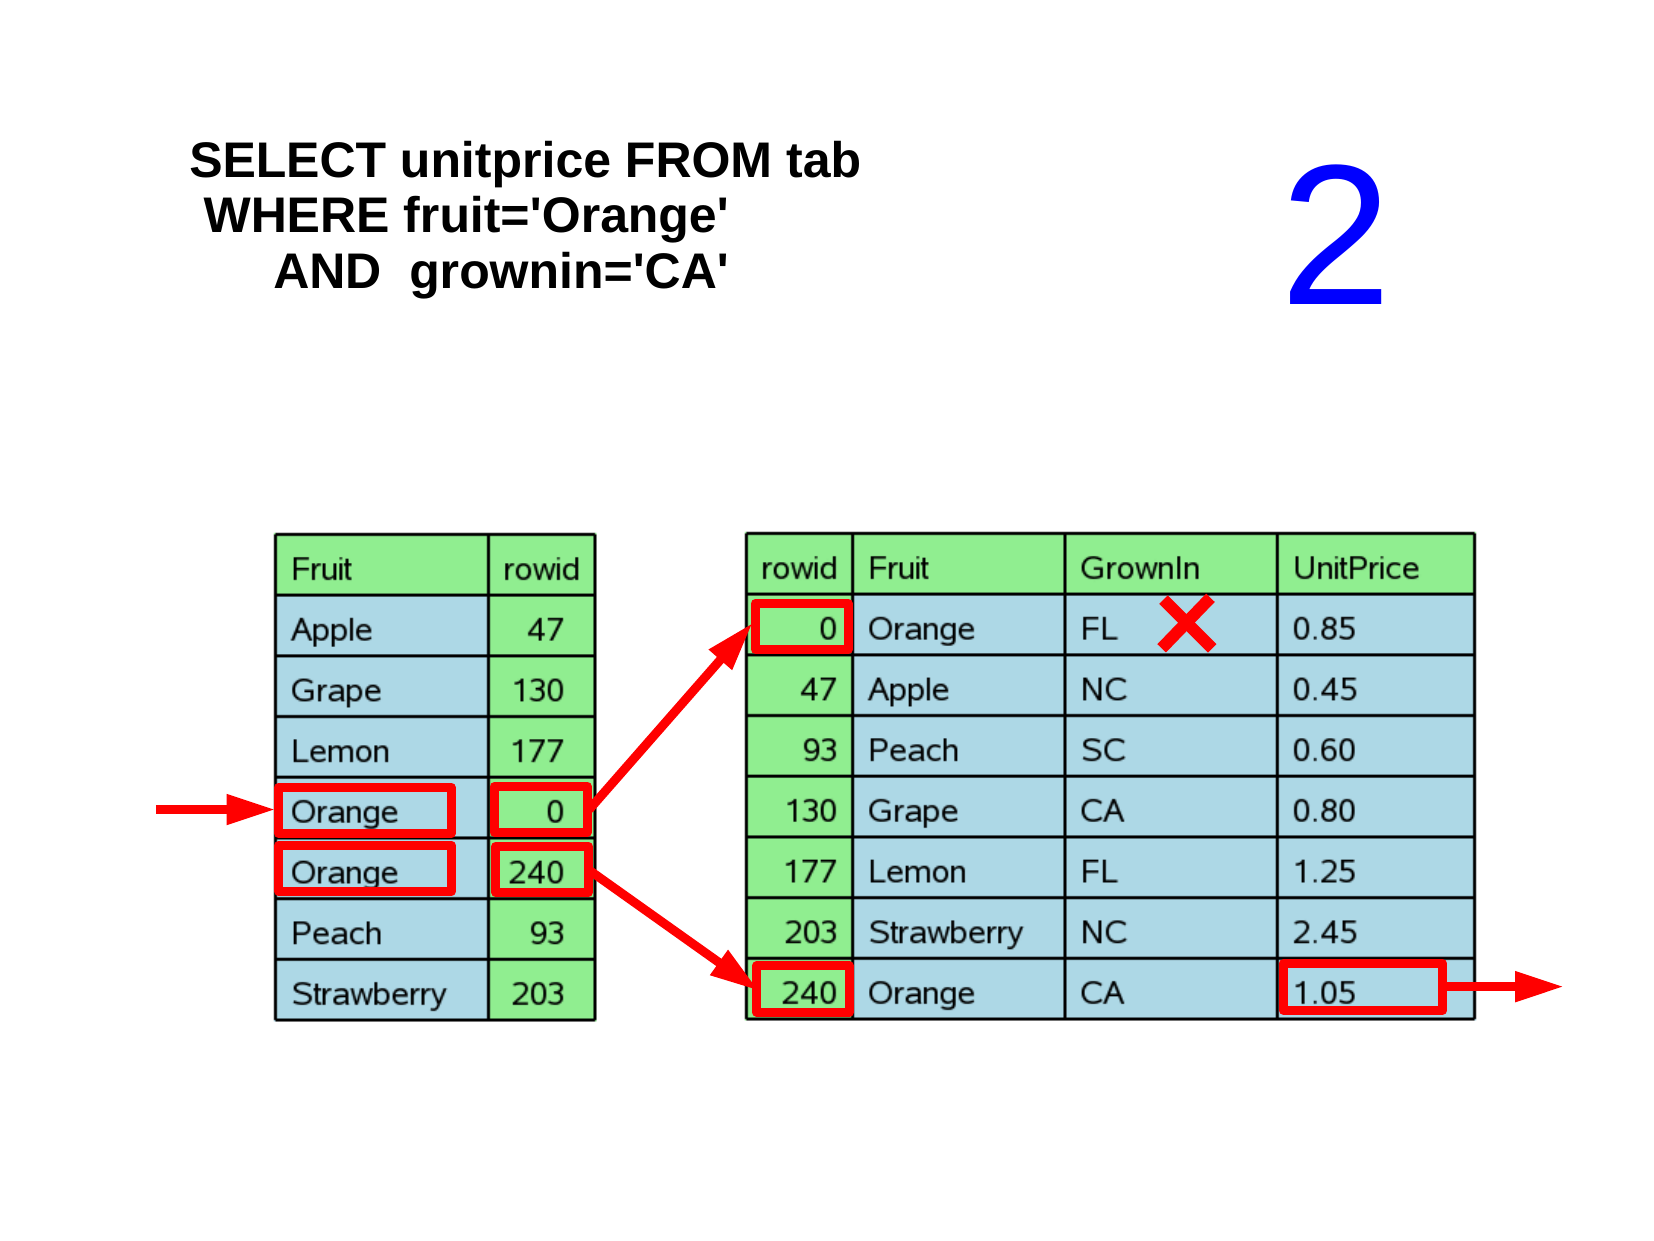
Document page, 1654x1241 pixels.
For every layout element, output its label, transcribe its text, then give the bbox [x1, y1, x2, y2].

picture [1288, 968, 1438, 1006]
picture [283, 792, 447, 829]
picture [730, 517, 1490, 1036]
picture [500, 851, 584, 888]
picture [761, 970, 845, 1008]
picture [259, 518, 612, 1037]
picture [499, 791, 583, 828]
text_box SELECT unitprice FROM tab WHERE fruit='Orange' AND grownin='CA' [174, 124, 877, 312]
picture [760, 608, 844, 645]
text_box 2 [1265, 115, 1407, 361]
